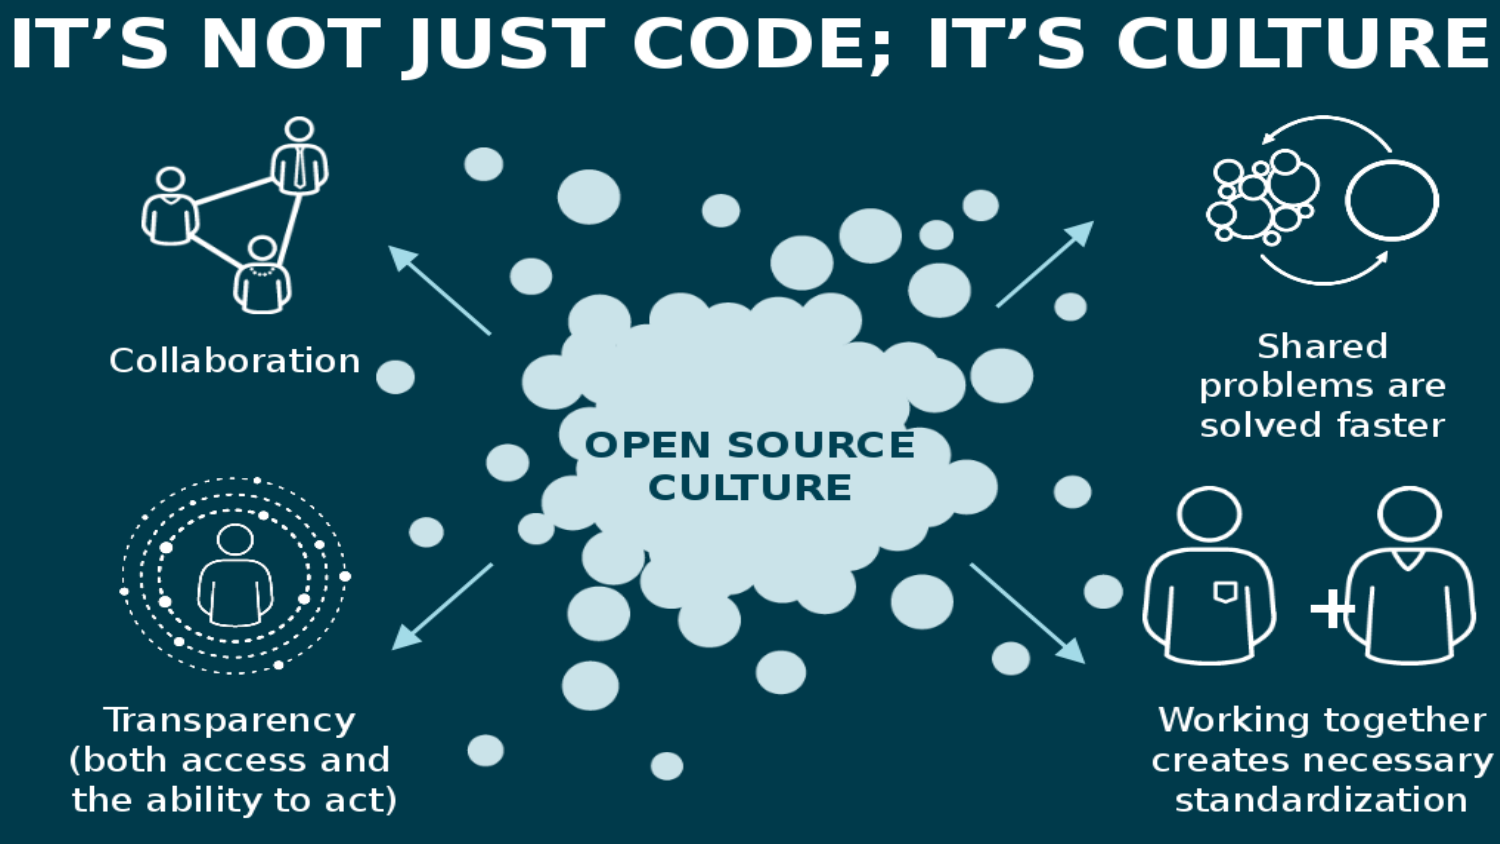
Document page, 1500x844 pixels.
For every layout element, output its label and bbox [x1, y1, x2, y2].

picture [919, 220, 953, 250]
picture [1264, 371, 1282, 396]
picture [1221, 419, 1240, 436]
picture [1355, 794, 1371, 811]
picture [502, 17, 546, 68]
picture [1301, 411, 1319, 436]
picture [1249, 754, 1268, 771]
picture [1391, 19, 1440, 67]
picture [1375, 419, 1390, 436]
picture [1324, 709, 1339, 731]
picture [247, 754, 265, 771]
picture [1273, 754, 1288, 771]
picture [1283, 333, 1300, 358]
picture [1321, 379, 1352, 396]
picture [111, 348, 132, 372]
picture [273, 661, 284, 670]
picture [464, 148, 504, 182]
picture [1376, 794, 1393, 811]
picture [1277, 419, 1296, 436]
picture [1240, 19, 1279, 67]
picture [1283, 794, 1300, 811]
picture [1330, 340, 1341, 358]
picture [124, 714, 135, 731]
picture [197, 559, 274, 628]
picture [1225, 379, 1237, 396]
picture [1435, 754, 1452, 771]
picture [1175, 754, 1186, 771]
picture [307, 355, 311, 372]
picture [996, 222, 1093, 308]
picture [1194, 789, 1209, 811]
picture [992, 641, 1031, 675]
picture [86, 746, 104, 771]
picture [93, 19, 110, 39]
picture [557, 170, 621, 225]
picture [350, 794, 366, 811]
picture [229, 714, 246, 731]
picture [1084, 574, 1123, 608]
picture [148, 794, 165, 811]
picture [291, 794, 309, 811]
picture [226, 754, 242, 771]
picture [1009, 19, 1026, 39]
picture [1143, 547, 1277, 665]
picture [1212, 754, 1229, 771]
picture [1258, 786, 1277, 811]
picture [650, 753, 683, 780]
picture [1329, 754, 1347, 771]
picture [468, 734, 504, 767]
picture [289, 754, 305, 771]
picture [369, 789, 383, 811]
picture [1475, 714, 1486, 731]
picture [137, 355, 156, 372]
picture [970, 348, 1034, 403]
picture [839, 209, 902, 263]
picture [1425, 794, 1443, 811]
picture [1153, 754, 1169, 771]
picture [1395, 754, 1411, 771]
picture [229, 355, 247, 372]
picture [890, 574, 953, 630]
picture [275, 789, 289, 811]
picture [335, 714, 355, 738]
picture [1428, 706, 1445, 731]
picture [226, 789, 262, 818]
picture [962, 189, 999, 221]
picture [970, 563, 1085, 664]
picture [267, 714, 286, 731]
picture [1413, 379, 1424, 396]
picture [518, 293, 999, 648]
picture [1039, 17, 1083, 68]
picture [369, 746, 388, 771]
picture [561, 661, 619, 710]
picture [1305, 754, 1322, 771]
picture [1351, 754, 1367, 771]
picture [1233, 749, 1247, 771]
picture [755, 650, 807, 695]
picture [1261, 251, 1387, 285]
picture [148, 746, 165, 771]
picture [217, 524, 253, 556]
picture [207, 347, 225, 372]
picture [1329, 19, 1377, 68]
picture [72, 789, 87, 811]
picture [1344, 340, 1362, 358]
picture [1289, 714, 1308, 738]
picture [1392, 414, 1406, 436]
picture [71, 746, 79, 775]
picture [174, 638, 184, 646]
picture [932, 19, 946, 67]
picture [1236, 794, 1253, 811]
picture [486, 444, 529, 482]
picture [1267, 714, 1284, 731]
picture [298, 594, 311, 604]
picture [1434, 419, 1445, 436]
picture [442, 19, 490, 68]
picture [1364, 714, 1383, 738]
picture [1308, 794, 1319, 811]
picture [1211, 794, 1228, 811]
picture [173, 786, 191, 811]
picture [1189, 754, 1207, 771]
picture [254, 355, 265, 372]
picture [1246, 411, 1250, 436]
picture [326, 794, 343, 811]
picture [328, 19, 380, 67]
picture [1194, 714, 1213, 731]
picture [207, 714, 225, 738]
picture [270, 754, 286, 771]
picture [510, 258, 553, 295]
picture [112, 794, 131, 811]
picture [254, 477, 261, 484]
picture [1388, 714, 1406, 731]
picture [1341, 714, 1359, 731]
picture [1307, 340, 1324, 358]
picture [1345, 159, 1439, 241]
picture [1311, 547, 1476, 665]
picture [1177, 486, 1242, 542]
picture [196, 794, 200, 811]
picture [340, 572, 351, 581]
picture [1389, 379, 1406, 396]
picture [876, 32, 888, 44]
picture [377, 360, 415, 394]
picture [347, 754, 364, 771]
picture [1367, 333, 1386, 358]
picture [207, 786, 211, 811]
picture [162, 714, 180, 731]
picture [15, 19, 29, 67]
picture [552, 19, 605, 67]
picture [1474, 754, 1493, 778]
picture [402, 19, 428, 80]
picture [291, 714, 308, 731]
picture [635, 17, 682, 68]
picture [1206, 149, 1321, 247]
picture [1220, 714, 1231, 731]
picture [130, 749, 144, 771]
picture [691, 17, 748, 68]
picture [185, 714, 200, 731]
picture [108, 754, 126, 771]
picture [1416, 754, 1432, 771]
picture [316, 355, 335, 372]
picture [35, 19, 88, 67]
picture [387, 786, 395, 815]
picture [1053, 475, 1092, 509]
picture [1426, 379, 1445, 396]
picture [1351, 419, 1368, 436]
picture [254, 714, 265, 731]
picture [389, 246, 491, 335]
picture [1409, 419, 1427, 436]
picture [1378, 486, 1442, 542]
picture [90, 786, 107, 811]
picture [205, 754, 221, 771]
picture [1177, 794, 1192, 811]
picture [1320, 786, 1339, 811]
picture [1255, 419, 1275, 436]
picture [103, 707, 128, 731]
picture [1460, 754, 1471, 771]
picture [1448, 794, 1466, 811]
picture [315, 541, 324, 549]
picture [1262, 116, 1392, 152]
picture [142, 117, 329, 314]
picture [322, 754, 339, 771]
picture [1159, 707, 1194, 731]
picture [289, 349, 304, 372]
picture [1234, 706, 1251, 731]
picture [759, 19, 811, 67]
picture [267, 17, 324, 68]
picture [182, 355, 199, 372]
picture [771, 235, 834, 290]
picture [1202, 419, 1217, 436]
picture [1338, 411, 1350, 436]
picture [137, 714, 154, 731]
picture [822, 19, 862, 67]
picture [315, 714, 330, 731]
picture [1414, 794, 1418, 811]
picture [1298, 379, 1316, 396]
picture [1268, 19, 1321, 67]
picture [1410, 709, 1424, 731]
picture [1239, 379, 1257, 396]
picture [1357, 379, 1372, 396]
picture [160, 535, 175, 554]
picture [871, 55, 888, 76]
picture [1256, 714, 1260, 731]
picture [205, 19, 255, 67]
picture [1119, 17, 1166, 68]
picture [1202, 379, 1220, 403]
picture [267, 355, 284, 372]
picture [908, 263, 972, 318]
picture [173, 347, 177, 372]
picture [162, 347, 166, 372]
picture [952, 19, 1005, 67]
picture [1259, 334, 1278, 358]
picture [123, 17, 166, 68]
picture [1397, 789, 1411, 811]
picture [1178, 19, 1226, 68]
picture [701, 194, 741, 227]
picture [1373, 754, 1392, 771]
picture [1054, 293, 1087, 321]
picture [120, 587, 129, 595]
picture [258, 511, 269, 520]
picture [1287, 371, 1291, 396]
picture [1448, 19, 1488, 67]
picture [183, 754, 200, 771]
picture [341, 355, 358, 372]
picture [158, 588, 174, 614]
picture [1450, 714, 1468, 731]
picture [409, 517, 444, 548]
picture [392, 563, 493, 650]
